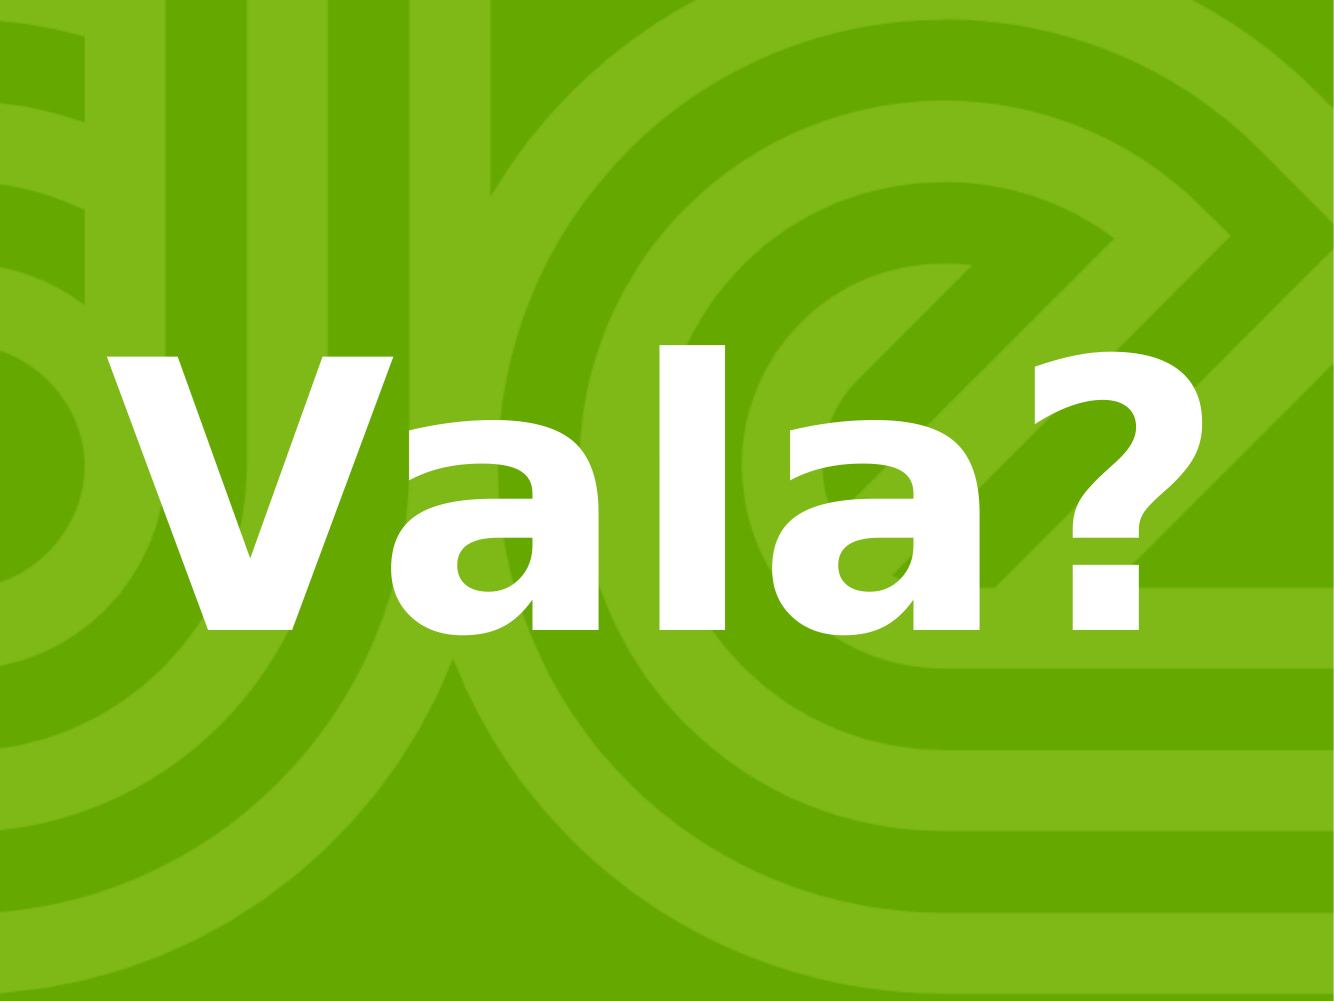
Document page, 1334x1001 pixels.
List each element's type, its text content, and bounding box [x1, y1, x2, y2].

text_box Vala? [91, 274, 1243, 726]
picture [0, 0, 1334, 1001]
